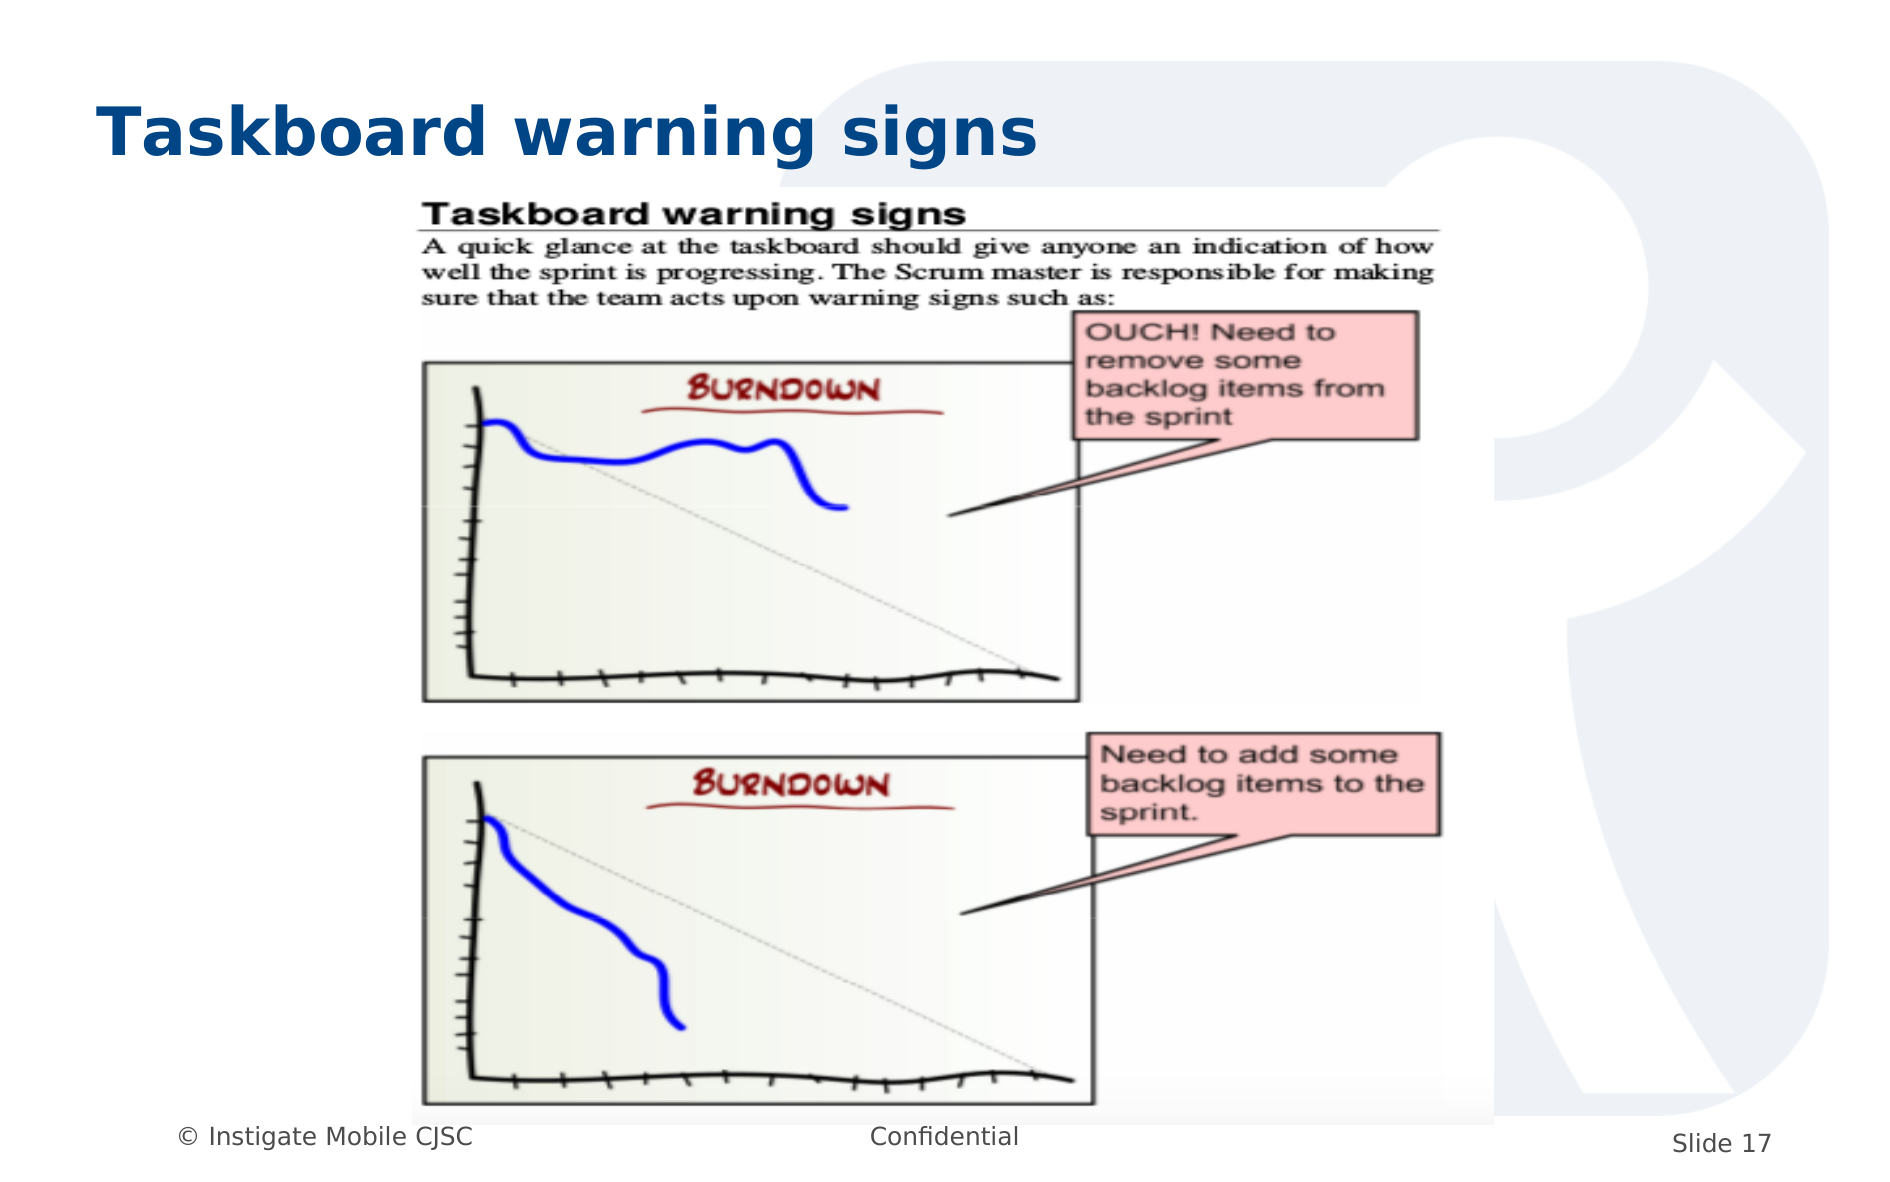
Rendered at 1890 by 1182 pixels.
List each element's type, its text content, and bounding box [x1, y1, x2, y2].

picture [412, 187, 1494, 1126]
title Taskboard warning signs [96, 47, 1794, 217]
